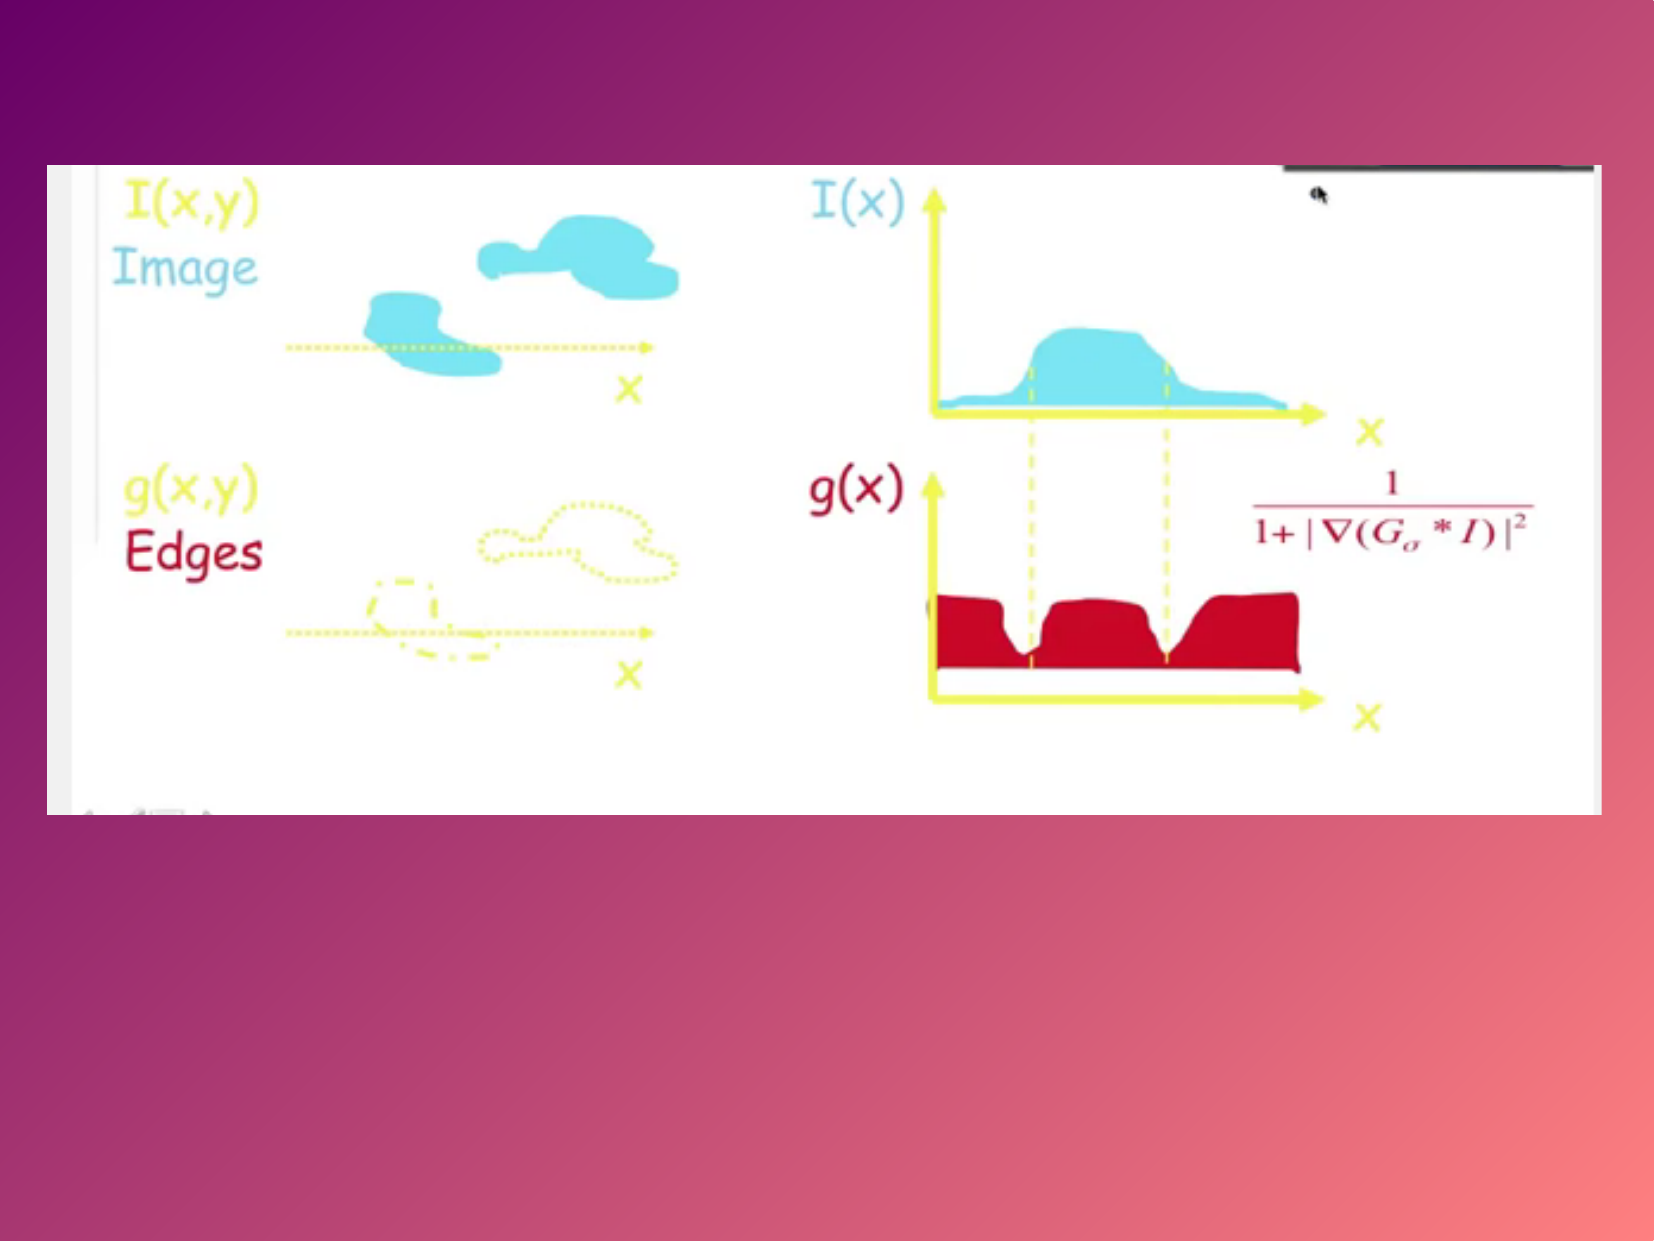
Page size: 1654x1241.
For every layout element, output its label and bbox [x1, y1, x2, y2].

picture [47, 165, 1602, 815]
